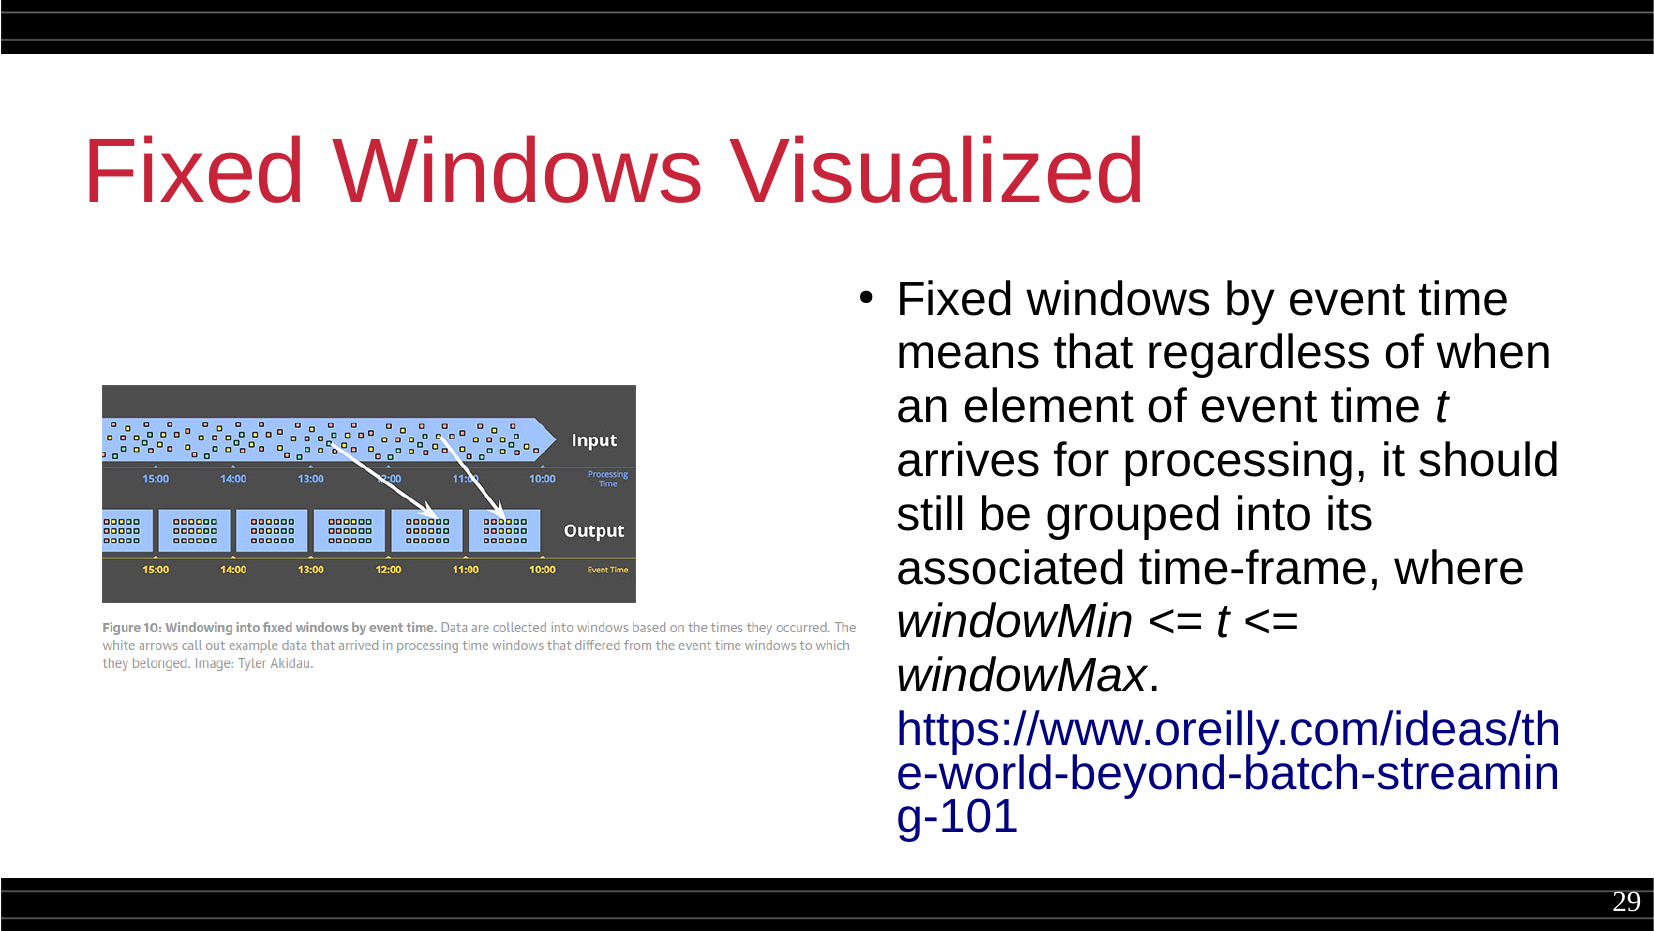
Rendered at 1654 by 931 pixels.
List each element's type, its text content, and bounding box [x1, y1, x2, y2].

title Fixed Windows Visualized [82, 92, 1571, 249]
picture [1, 0, 1654, 54]
picture [1, 878, 1654, 931]
picture [82, 364, 845, 691]
list Fixed windows by event time means that regardless of when an element of event time t arrives for processing, it should still be grouped into its associated time-frame, where windowMin <= t <= windowMax. https://www.oreilly.com/ideas/the-world-beyond-batch-streaming-101 [845, 271, 1572, 758]
